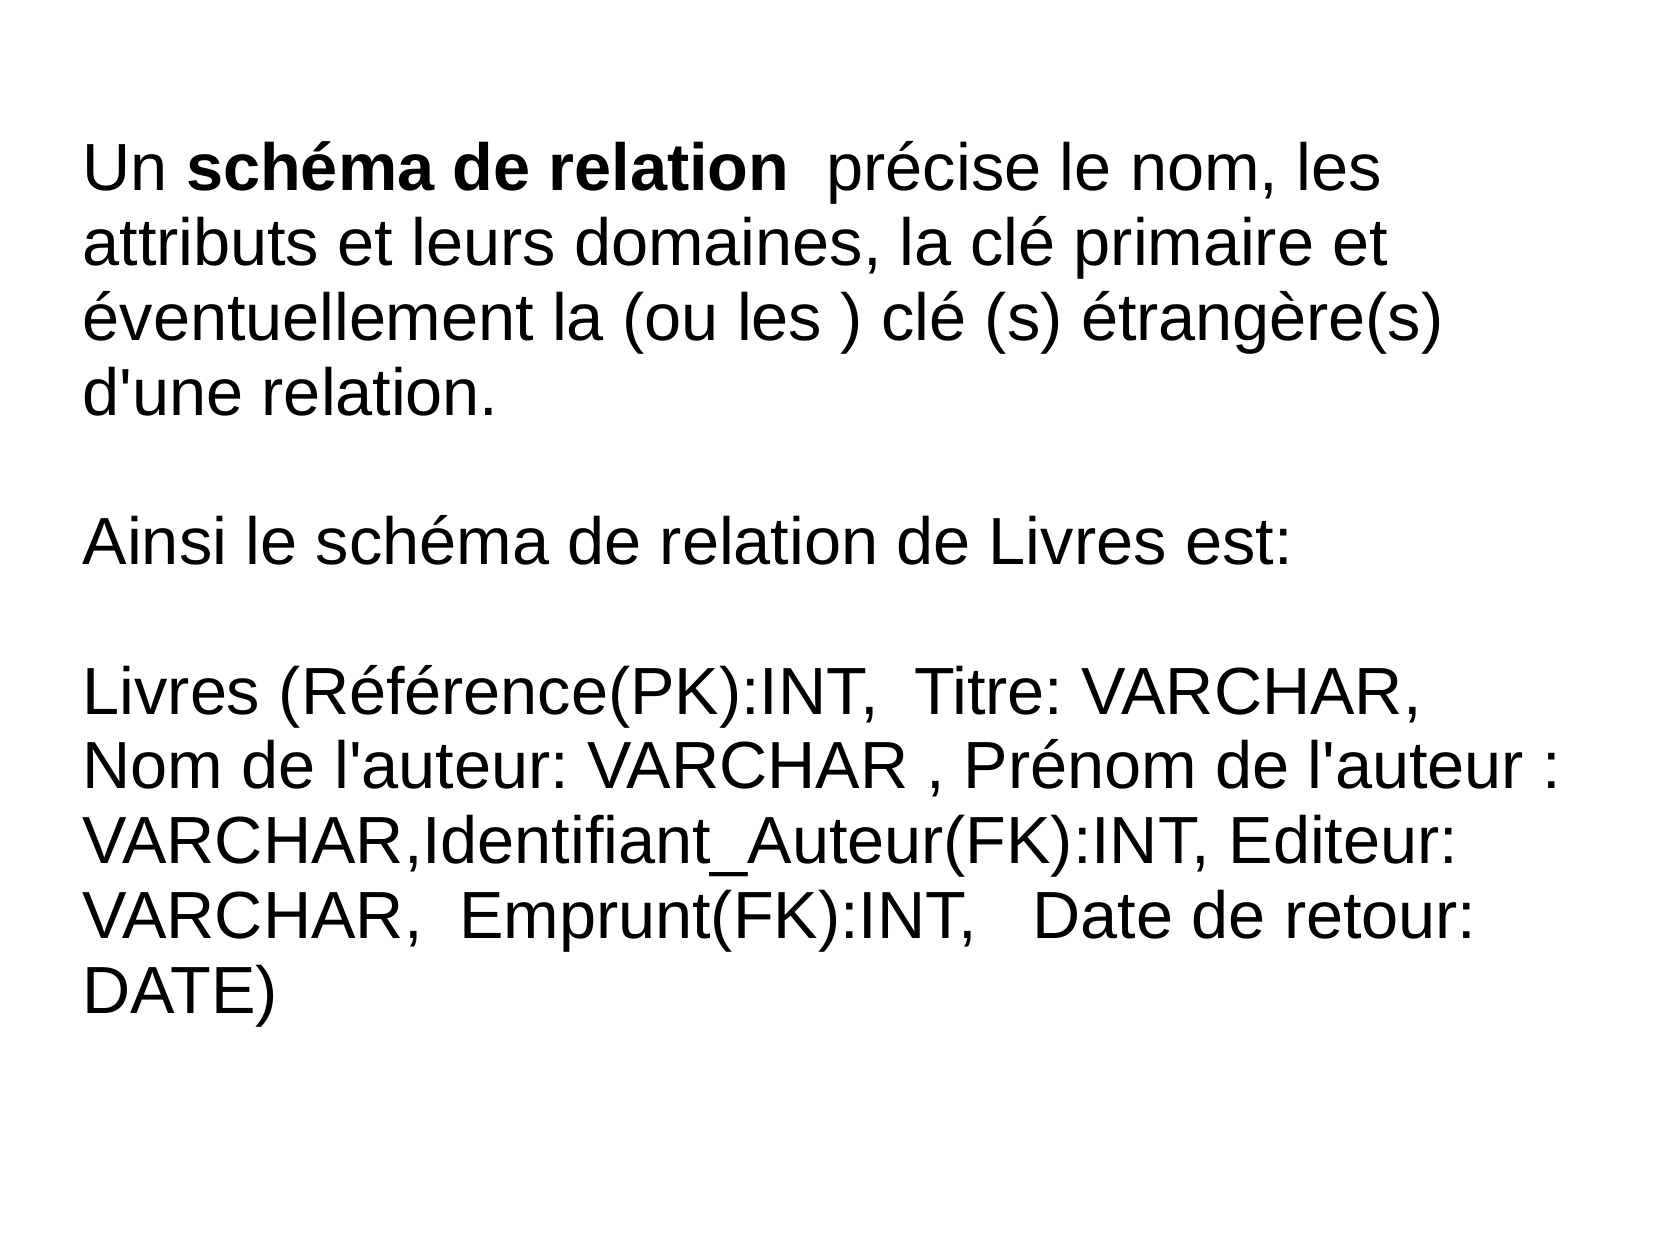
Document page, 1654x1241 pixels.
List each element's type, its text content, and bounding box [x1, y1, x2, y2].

subtitle Un schéma de relation précise le nom, les attributs et leurs domaines, la clé primaire et éventuellement la (ou les ) clé (s) étrangère(s) d'une relation. Ainsi le schéma de relation de Livres est: Livres (Référence(PK):INT, Titre: VARCHAR, Nom de l'auteur: VARCHAR , Prénom de l'auteur : VARCHAR,Identifiant_Auteur(FK):INT, Editeur: VARCHAR, Emprunt(FK):INT, Date de retour: DATE) [82, 49, 1571, 1109]
